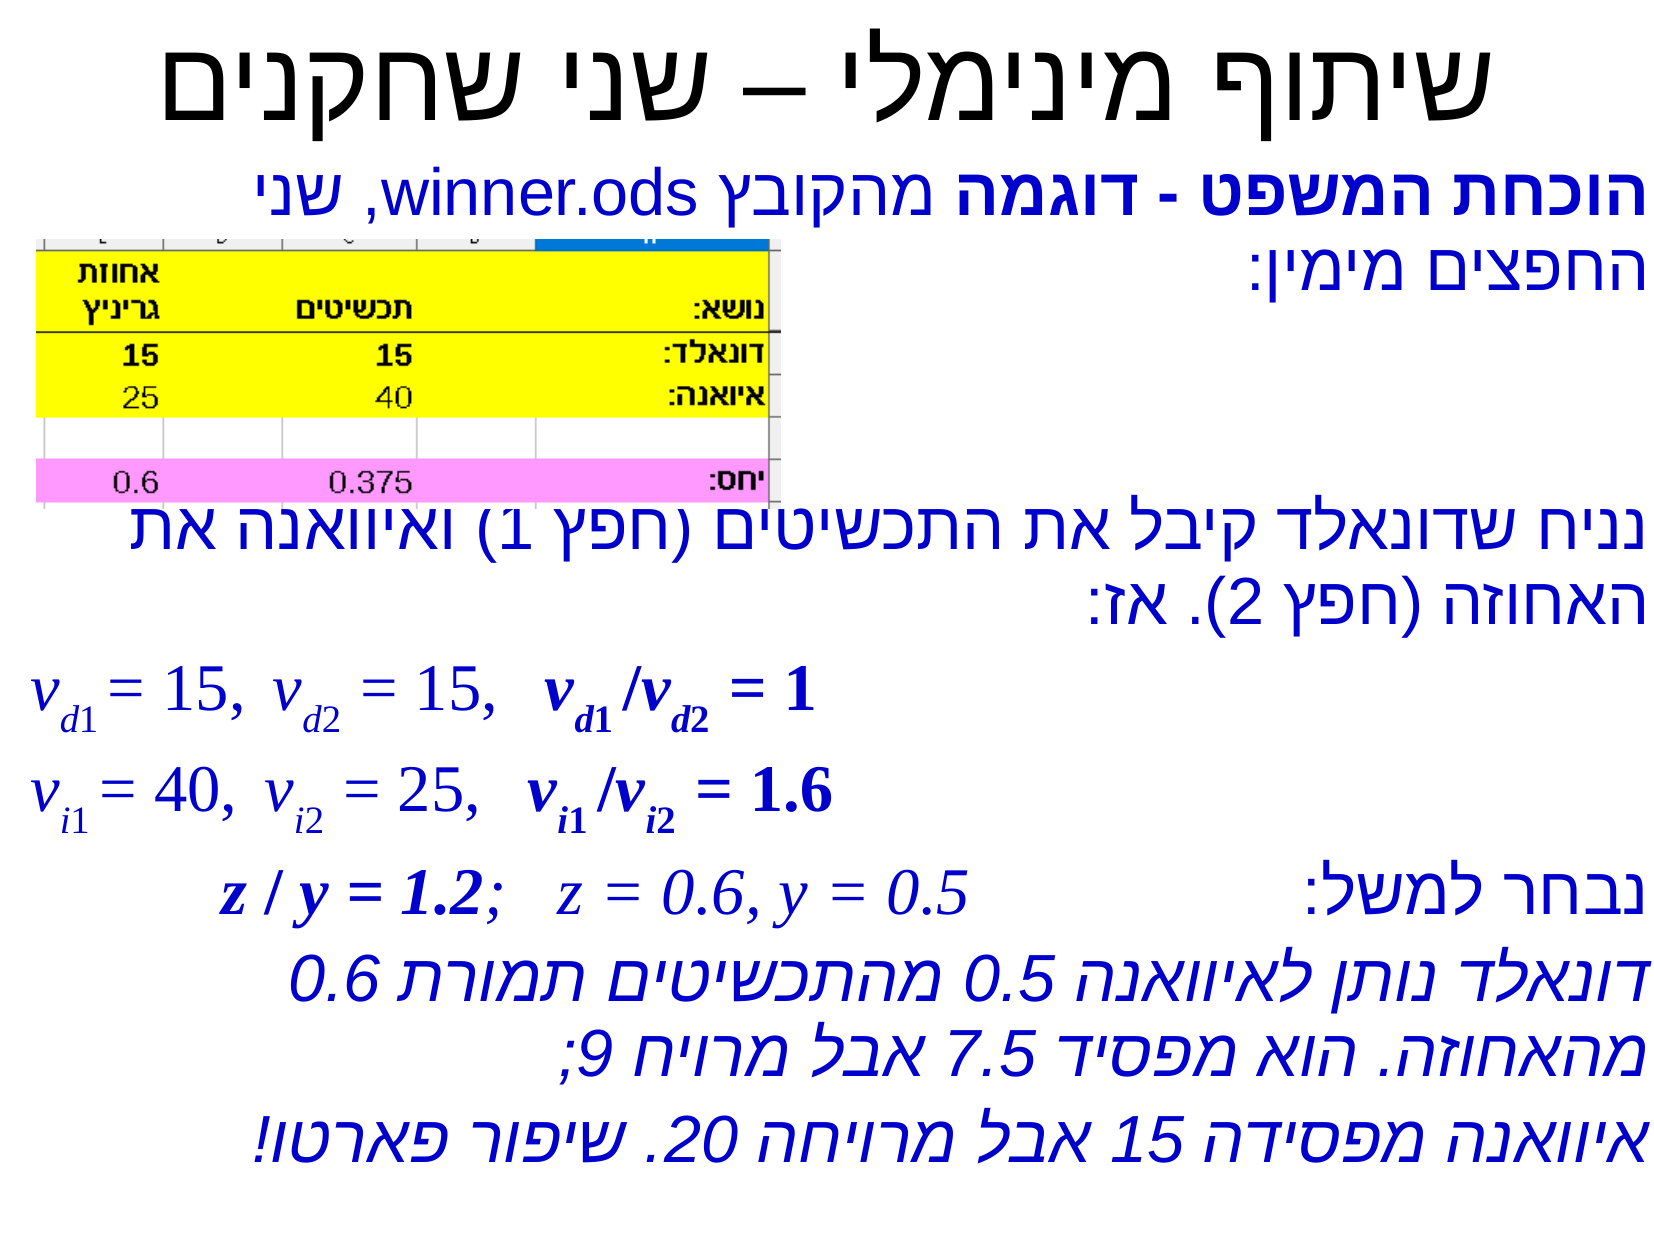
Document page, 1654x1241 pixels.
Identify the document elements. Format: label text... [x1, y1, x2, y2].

picture [36, 239, 781, 509]
list הוכחת המשפט - דוגמה מהקובץ winner.ods, שני החפצים מימין: נניח שדונאלד קיבל את התכשיטים (חפץ 1) ואיוואנה את האחוזה (חפץ 2). אז: vd1 = 15, vd2 = 15, vd1 /vd2 = 1 vi1 = 40, vi2 = 25, vi1 /vi2 = 1.6 נבחר למשל: z / y = 1.2; z = 0.6, y = 0.5 דונאלד נותן לאיוואנה 0.5 מהתכשיטים תמורת 0.6 מהאחוזה. הוא מפסיד 7.5 אבל מרויח 9; איוואנה מפסידה 15 אבל מרויחה 20. שיפור פארטו! [30, 154, 1651, 1231]
title שיתוף מינימלי – שני שחקנים [0, 0, 1654, 163]
